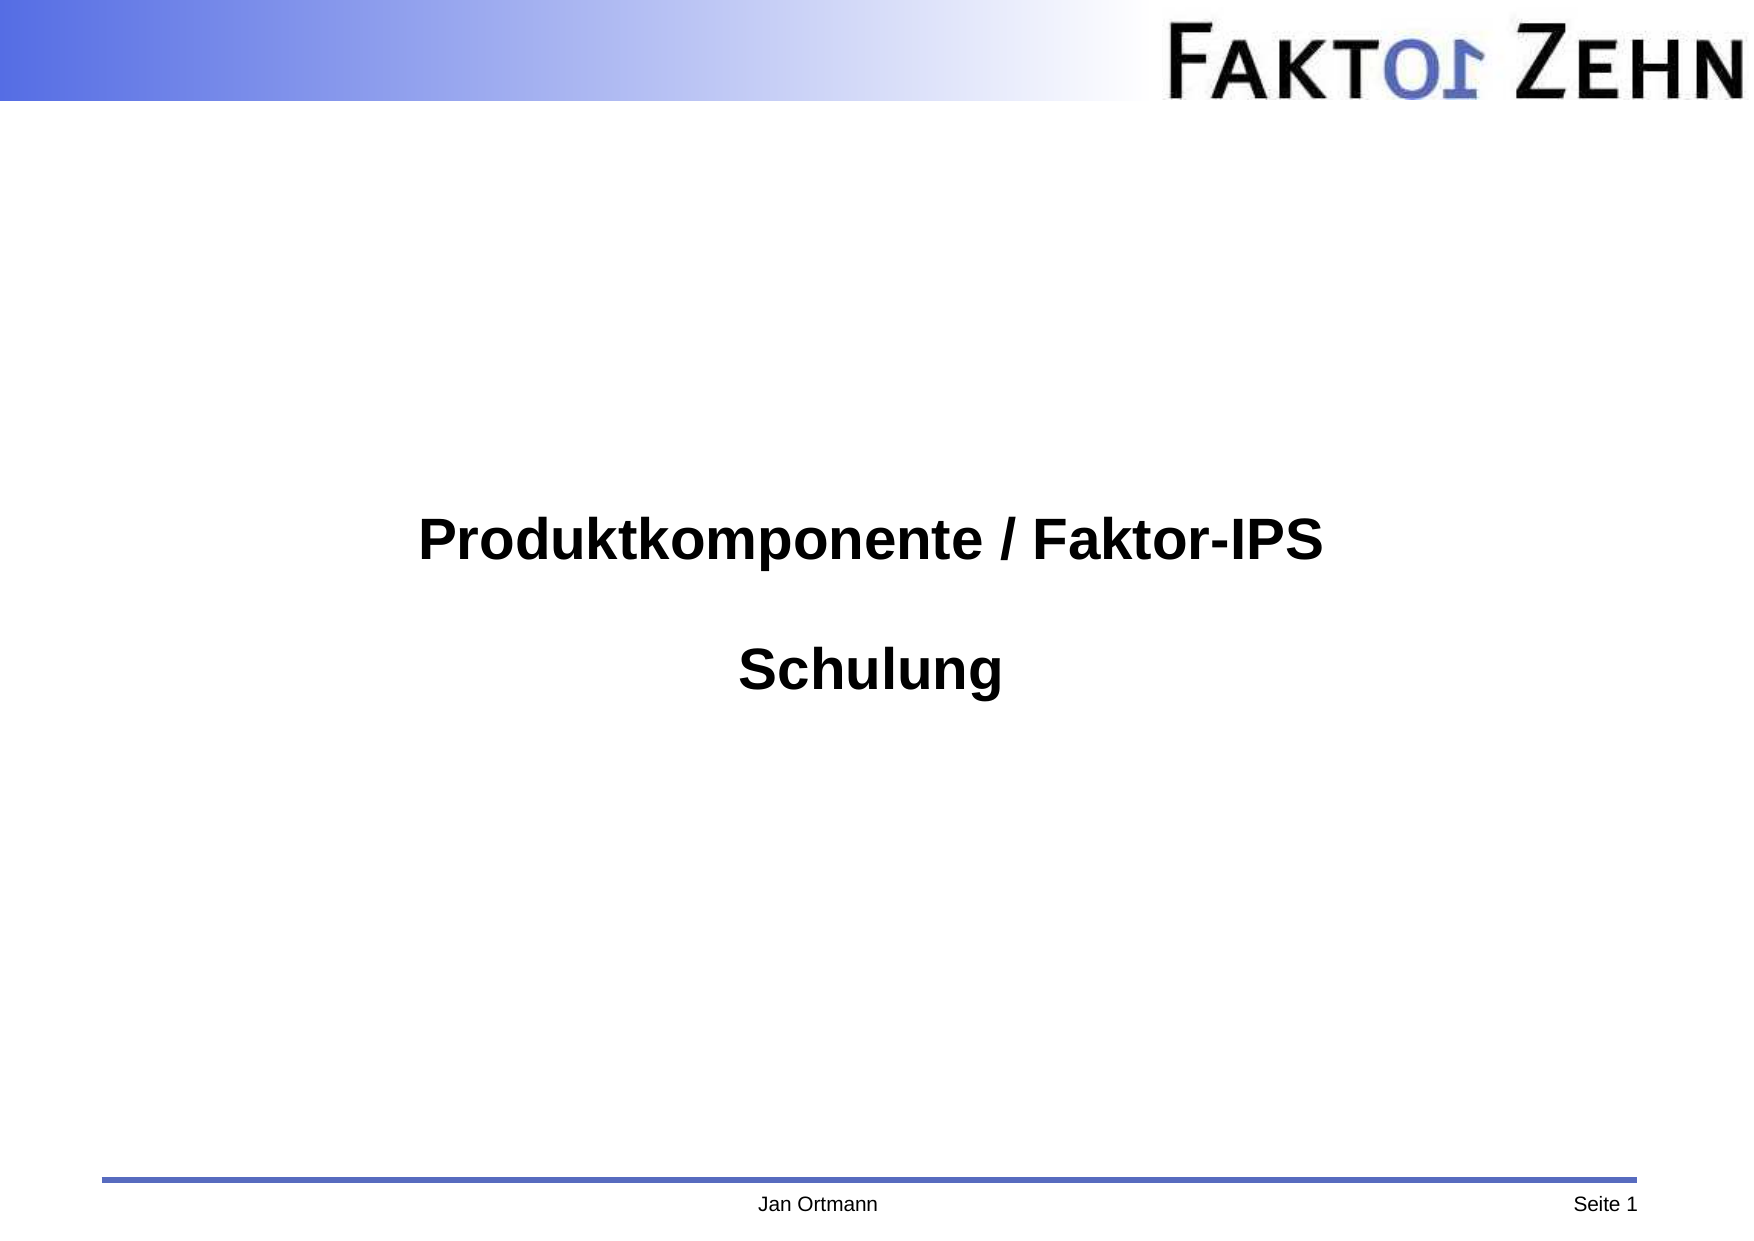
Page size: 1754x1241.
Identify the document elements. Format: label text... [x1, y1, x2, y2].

picture [1162, 7, 1752, 100]
text_box Produktkomponente / Faktor-IPS Schulung [418, 437, 1325, 827]
